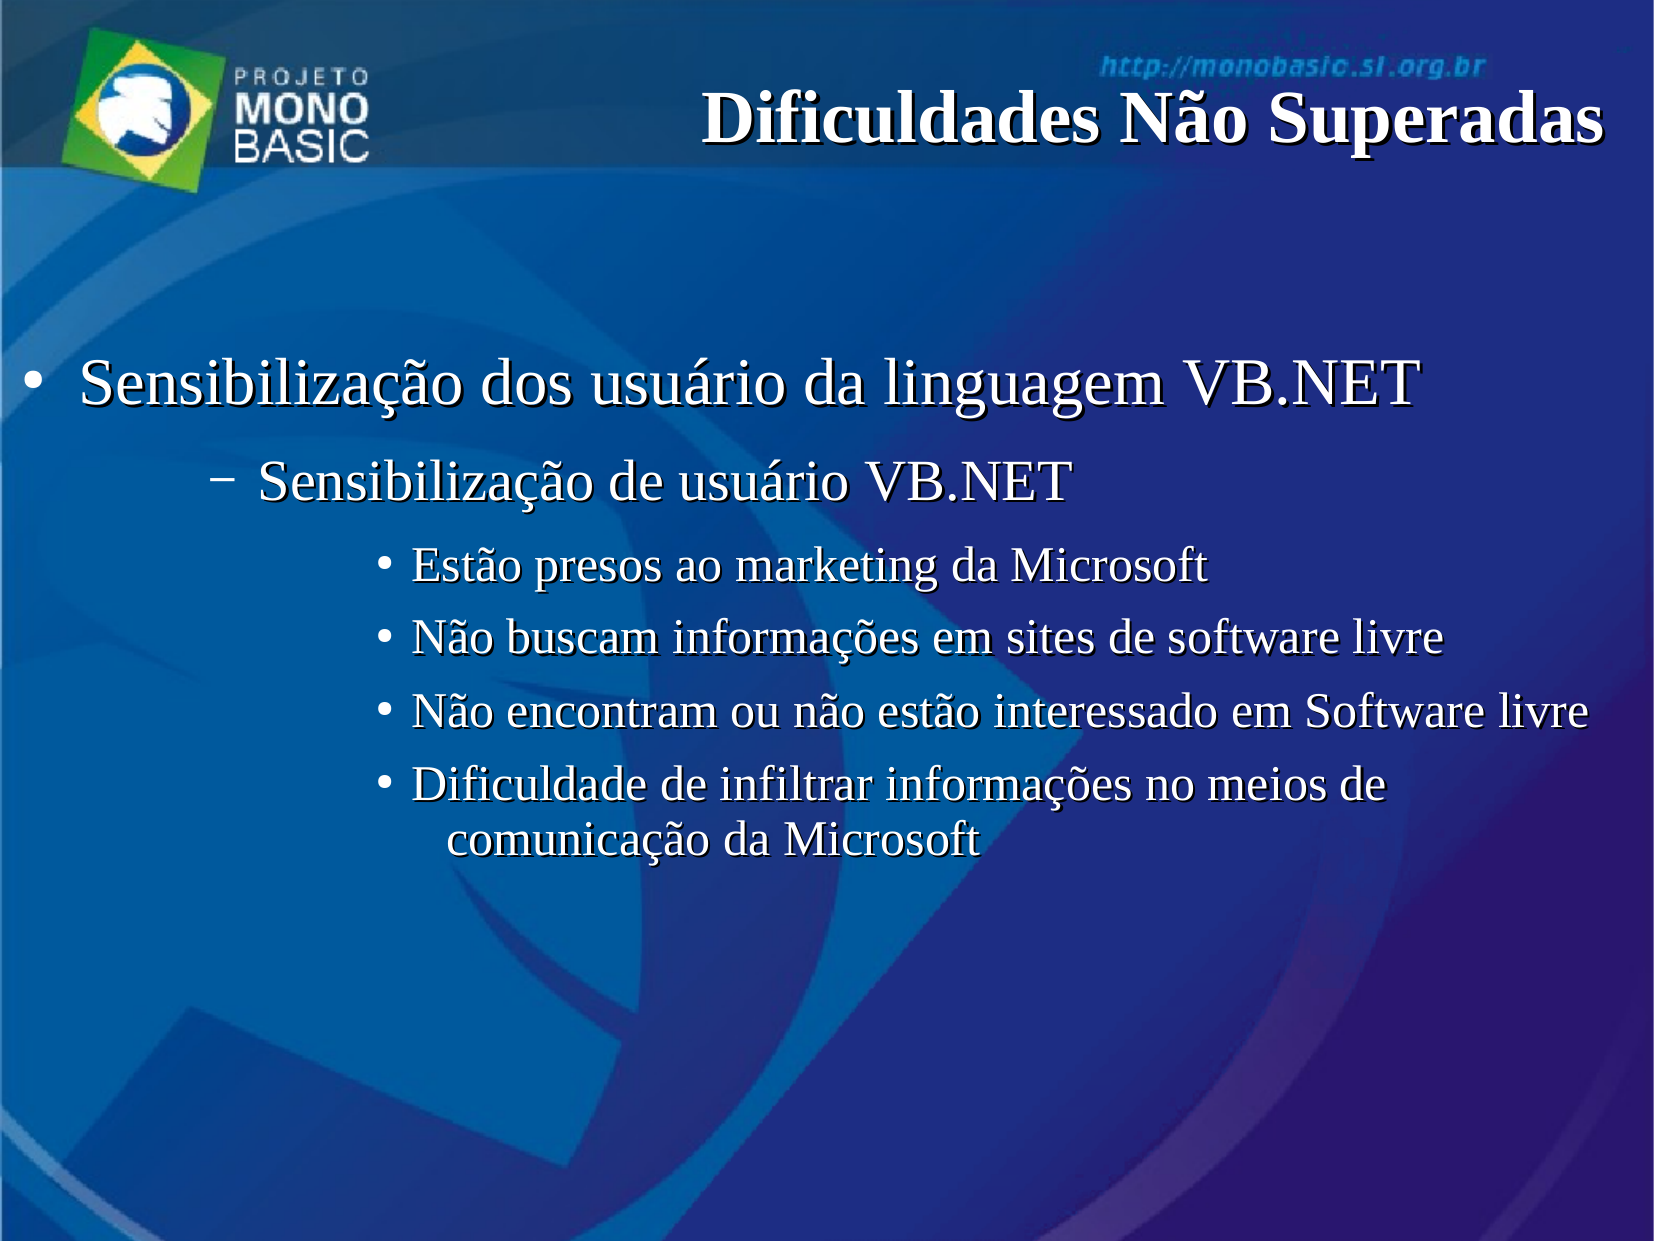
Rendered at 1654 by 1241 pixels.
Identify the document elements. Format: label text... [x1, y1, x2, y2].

title Dificuldades Não Superadas [222, 43, 1606, 191]
picture [0, 0, 1654, 1241]
list Sensibilização dos usuário da linguagem VB.NET Sensibilização de usuário VB.NET Estão presos ao marketing da Microsoft Não buscam informações em sites de software livre Não encontram ou não estão interessado em Software livre Dificuldade de infiltrar informações no meios de comunicação da Microsoft [21, 344, 1624, 1127]
